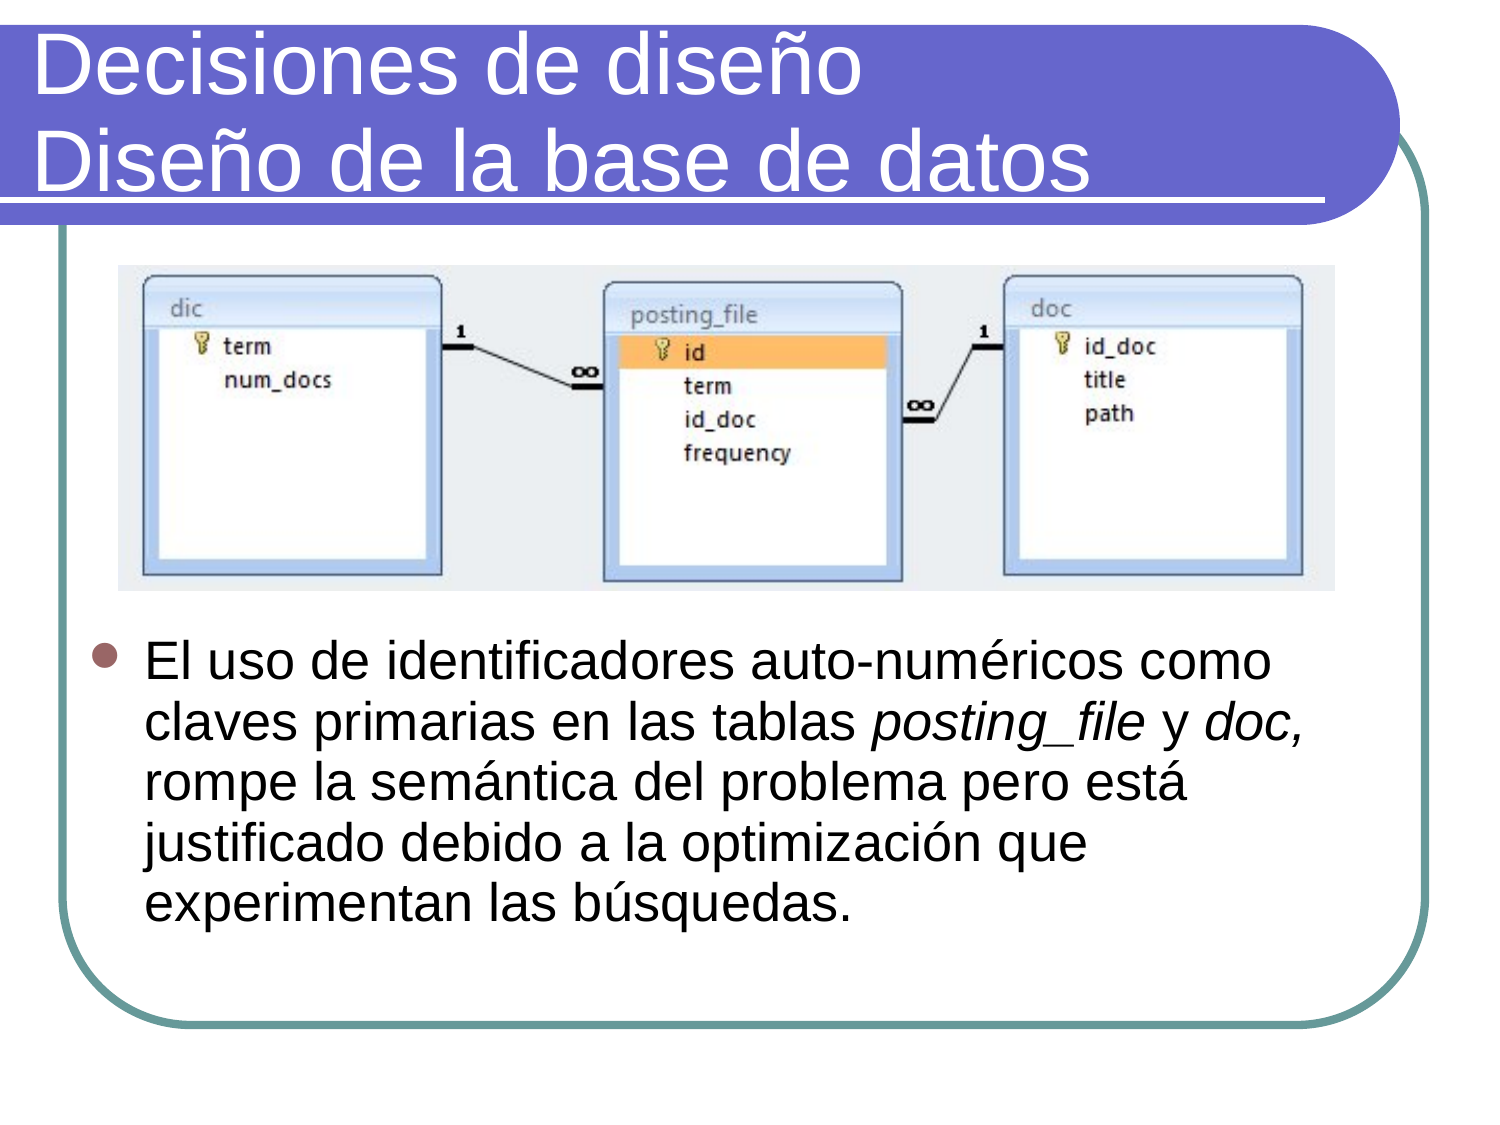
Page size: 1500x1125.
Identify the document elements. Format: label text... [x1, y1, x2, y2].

title Decisiones de diseño Diseño de la base de datos [31, 7, 1347, 218]
picture [118, 265, 1335, 591]
list El uso de identificadores auto-numéricos como claves primarias en las tablas posting_file y doc, rompe la semántica del problema pero está justificado debido a la optimización que experimentan las búsquedas. [88, 630, 1389, 1125]
